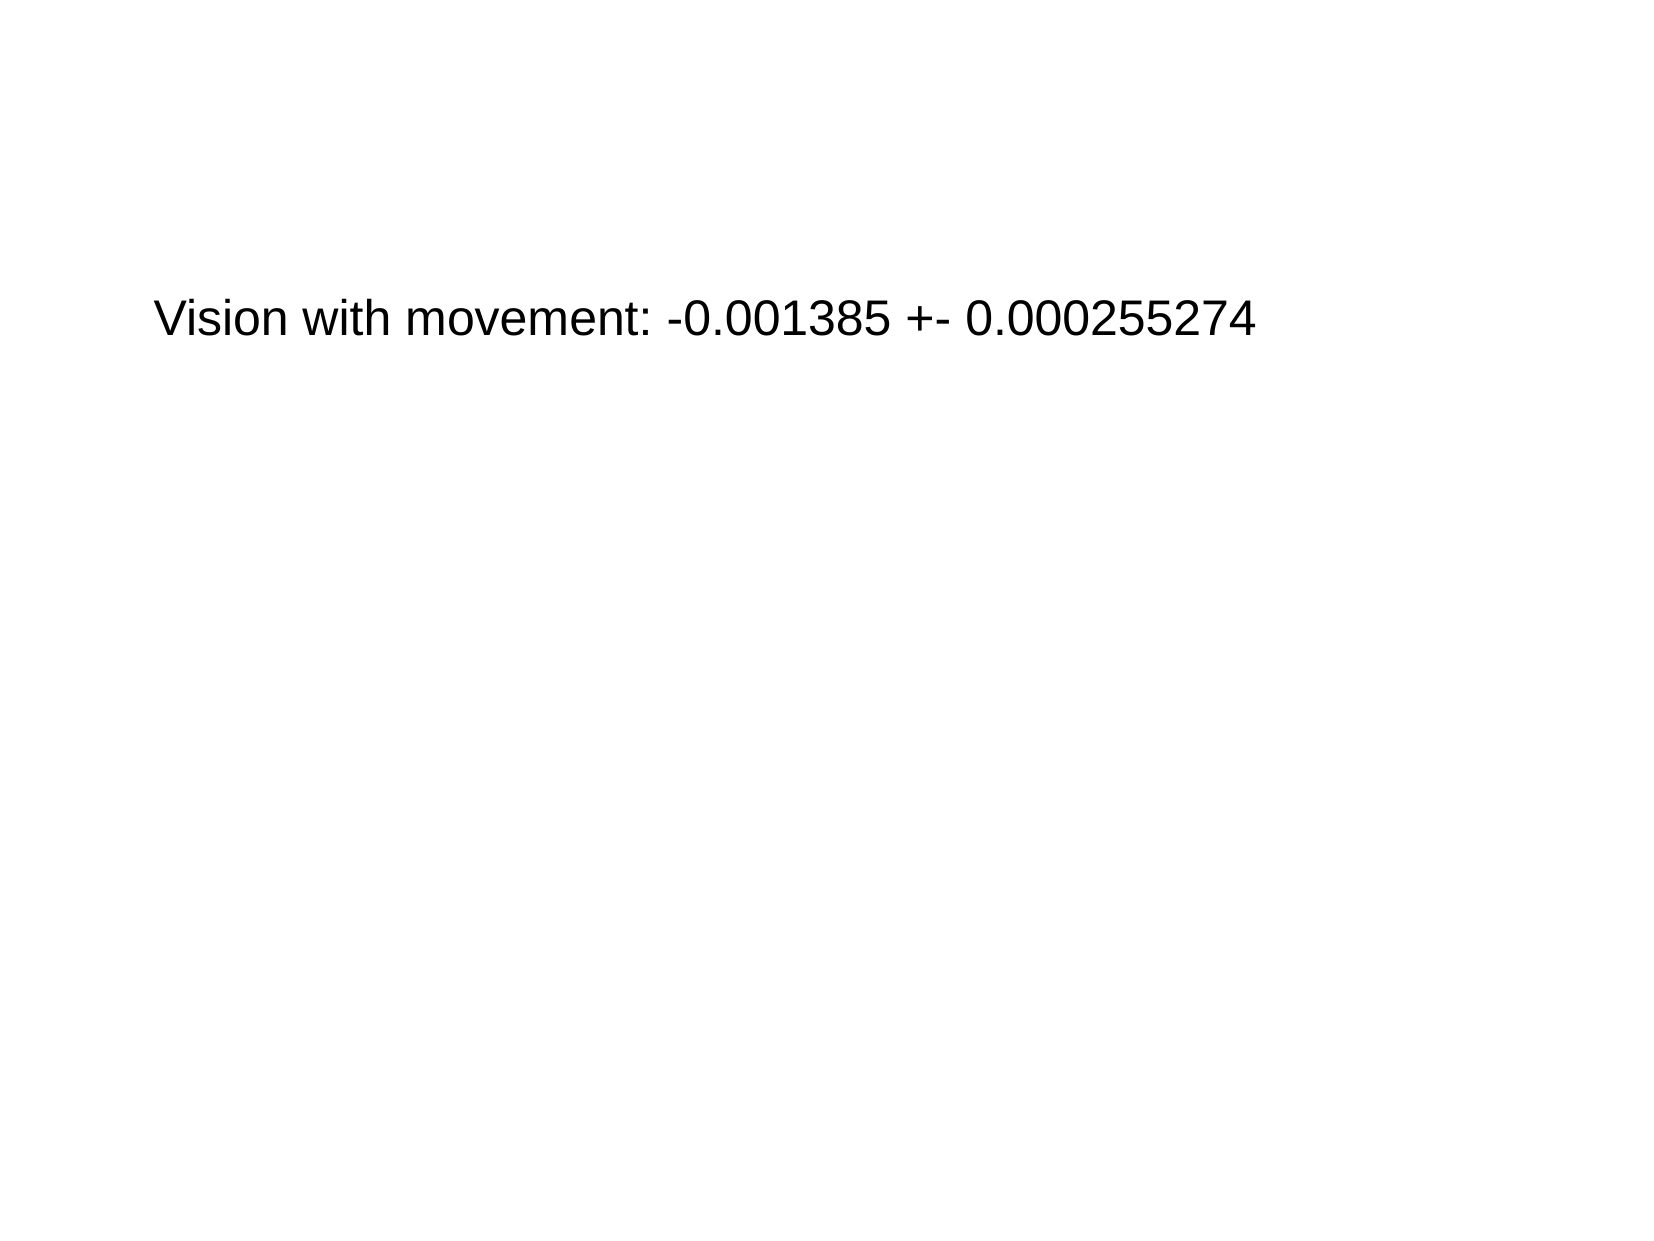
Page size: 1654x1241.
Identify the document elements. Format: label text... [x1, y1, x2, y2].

list Vision with movement: -0.001385 +- 0.000255274 [82, 290, 1571, 1109]
